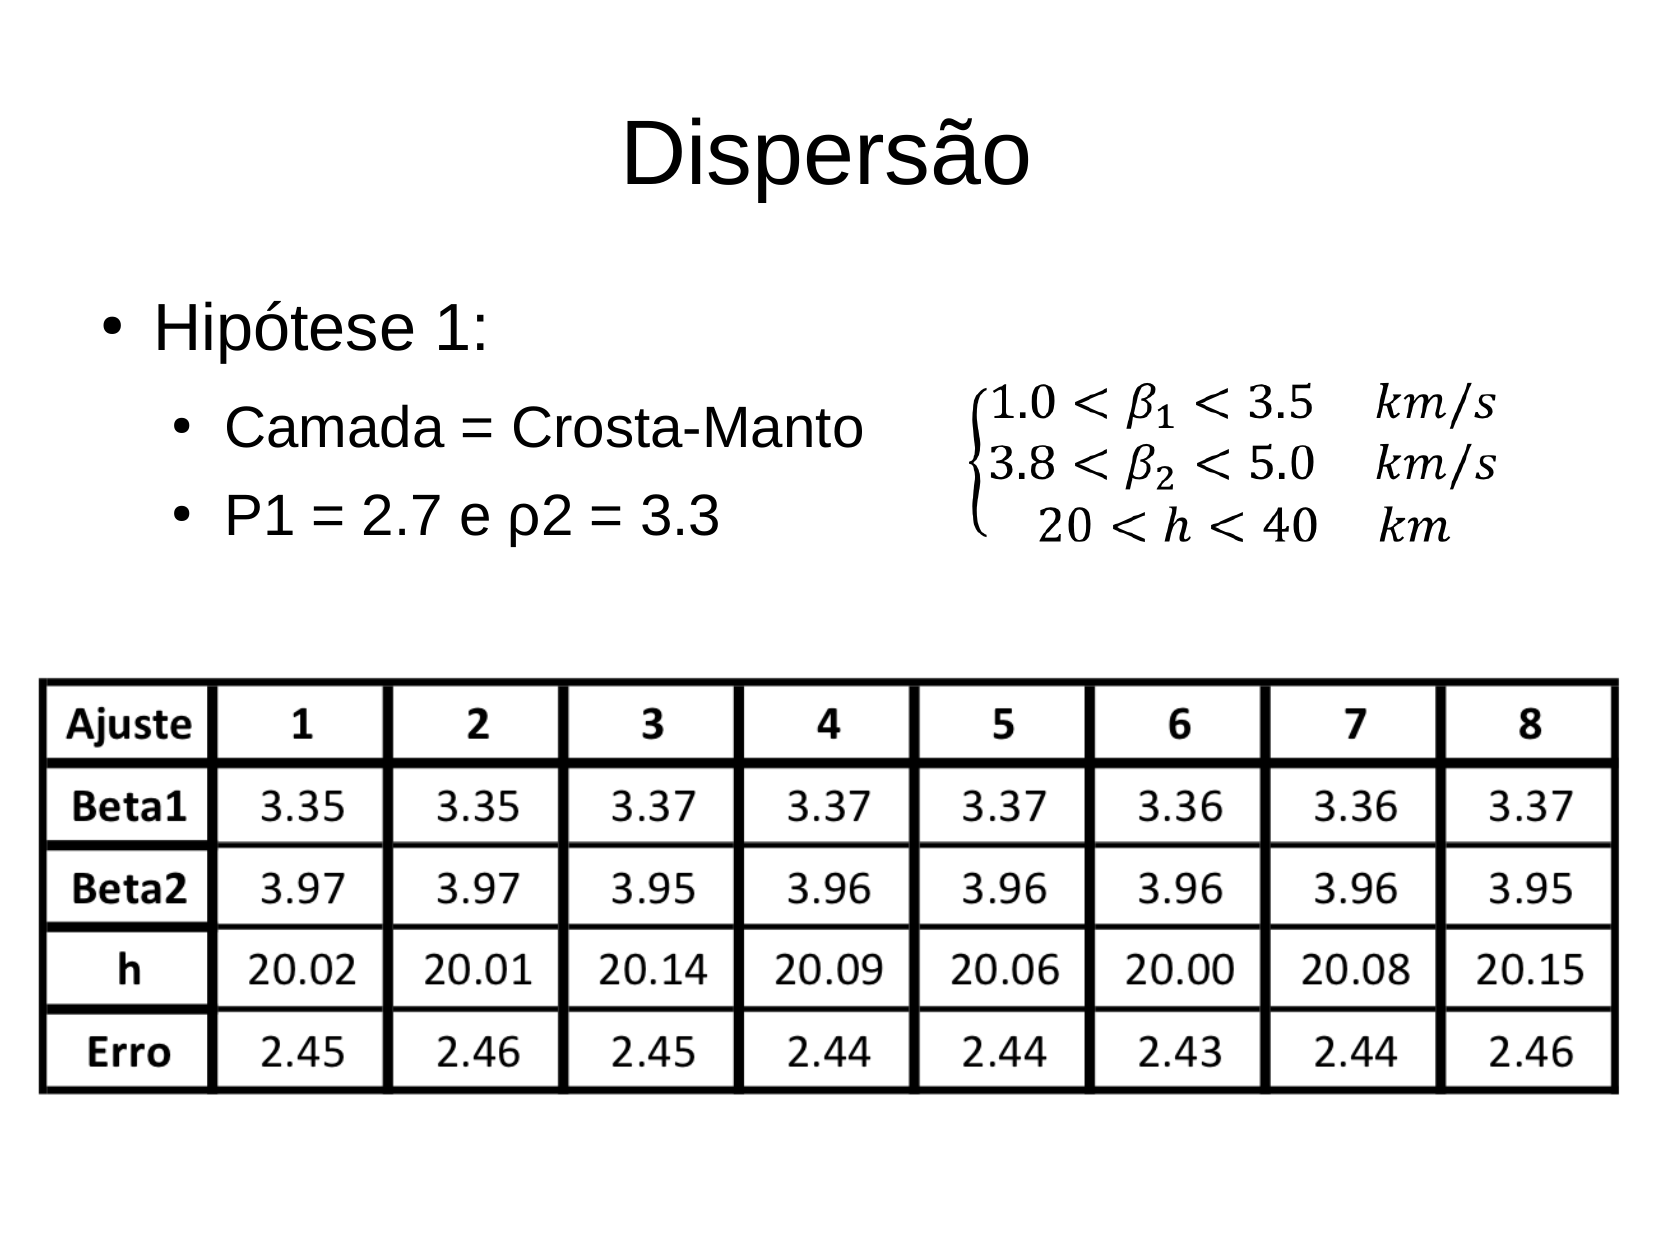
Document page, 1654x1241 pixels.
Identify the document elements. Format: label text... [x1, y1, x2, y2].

picture [30, 673, 1628, 1106]
picture [944, 352, 1539, 567]
list Hipótese 1: Camada = Crosta-Manto Ρ1 = 2.7 e ρ2 = 3.3 [82, 290, 1571, 673]
title Dispersão [82, 49, 1571, 257]
